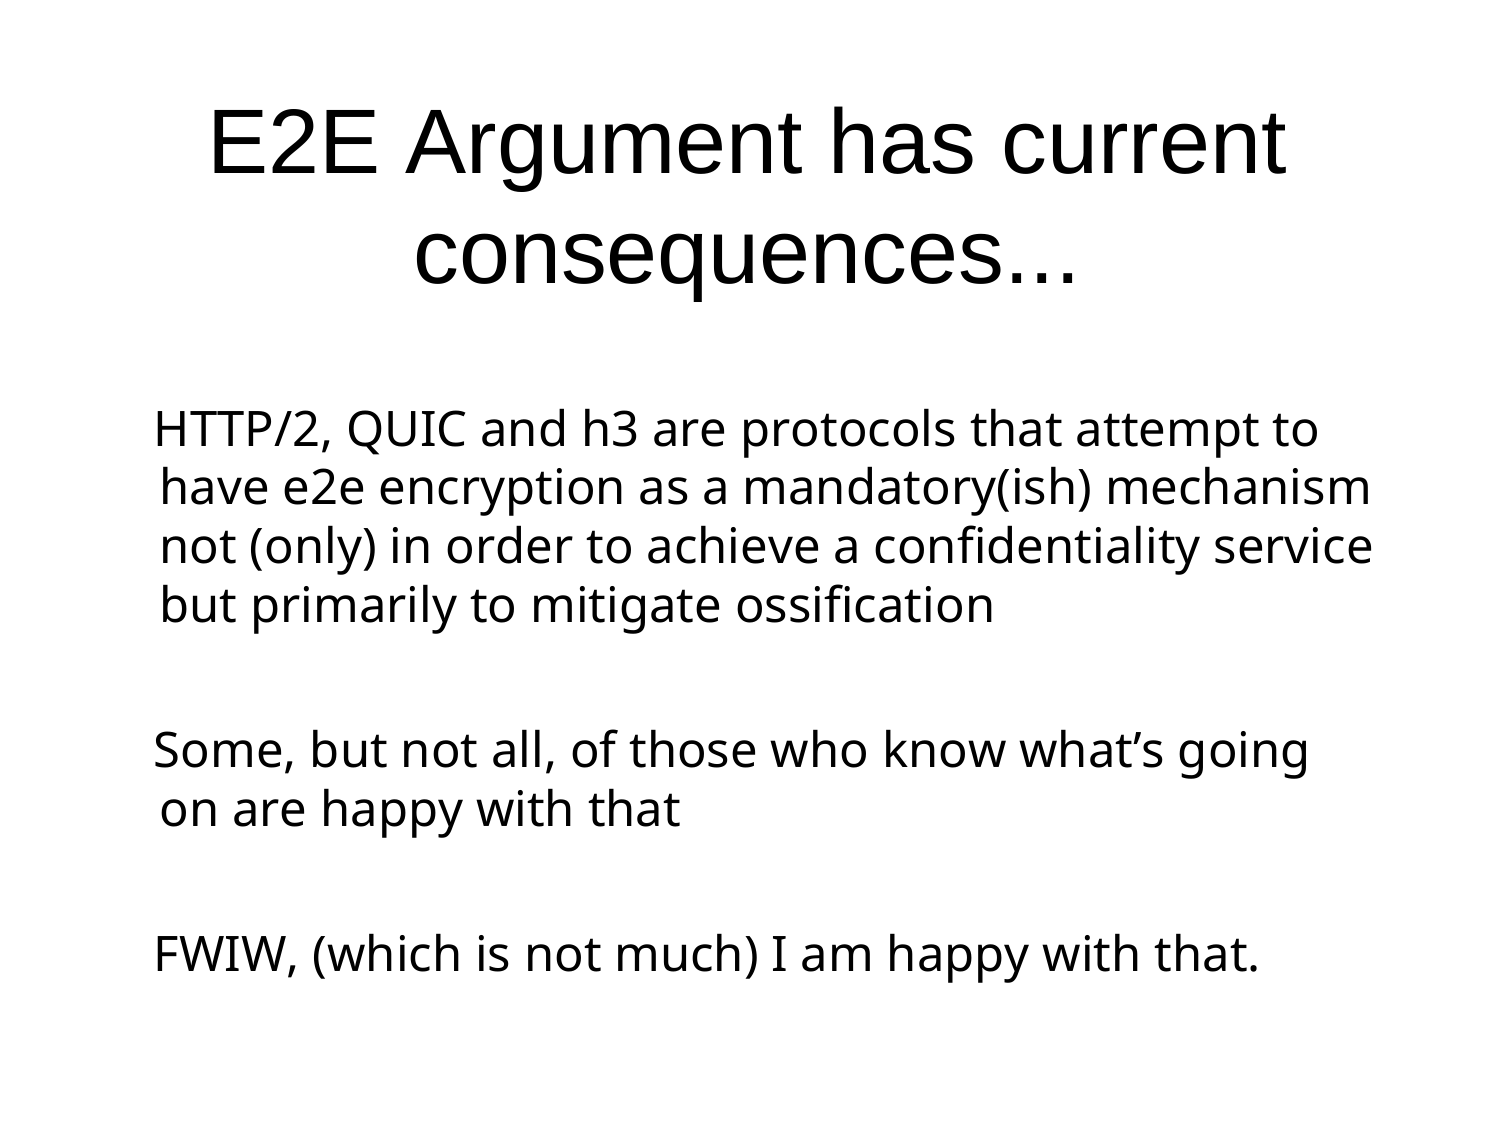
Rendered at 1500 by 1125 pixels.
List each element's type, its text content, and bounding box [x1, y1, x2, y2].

list HTTP/2, QUIC and h3 are protocols that attempt to have e2e encryption as a mandatory(ish) mechanism not (only) in order to achieve a confidentiality service but primarily to mitigate ossification Some, but not all, of those who know what’s going on are happy with that FWIW, (which is not much) I am happy with that. [112, 324, 1383, 996]
title E2E Argument has current consequences... [112, 81, 1383, 302]
